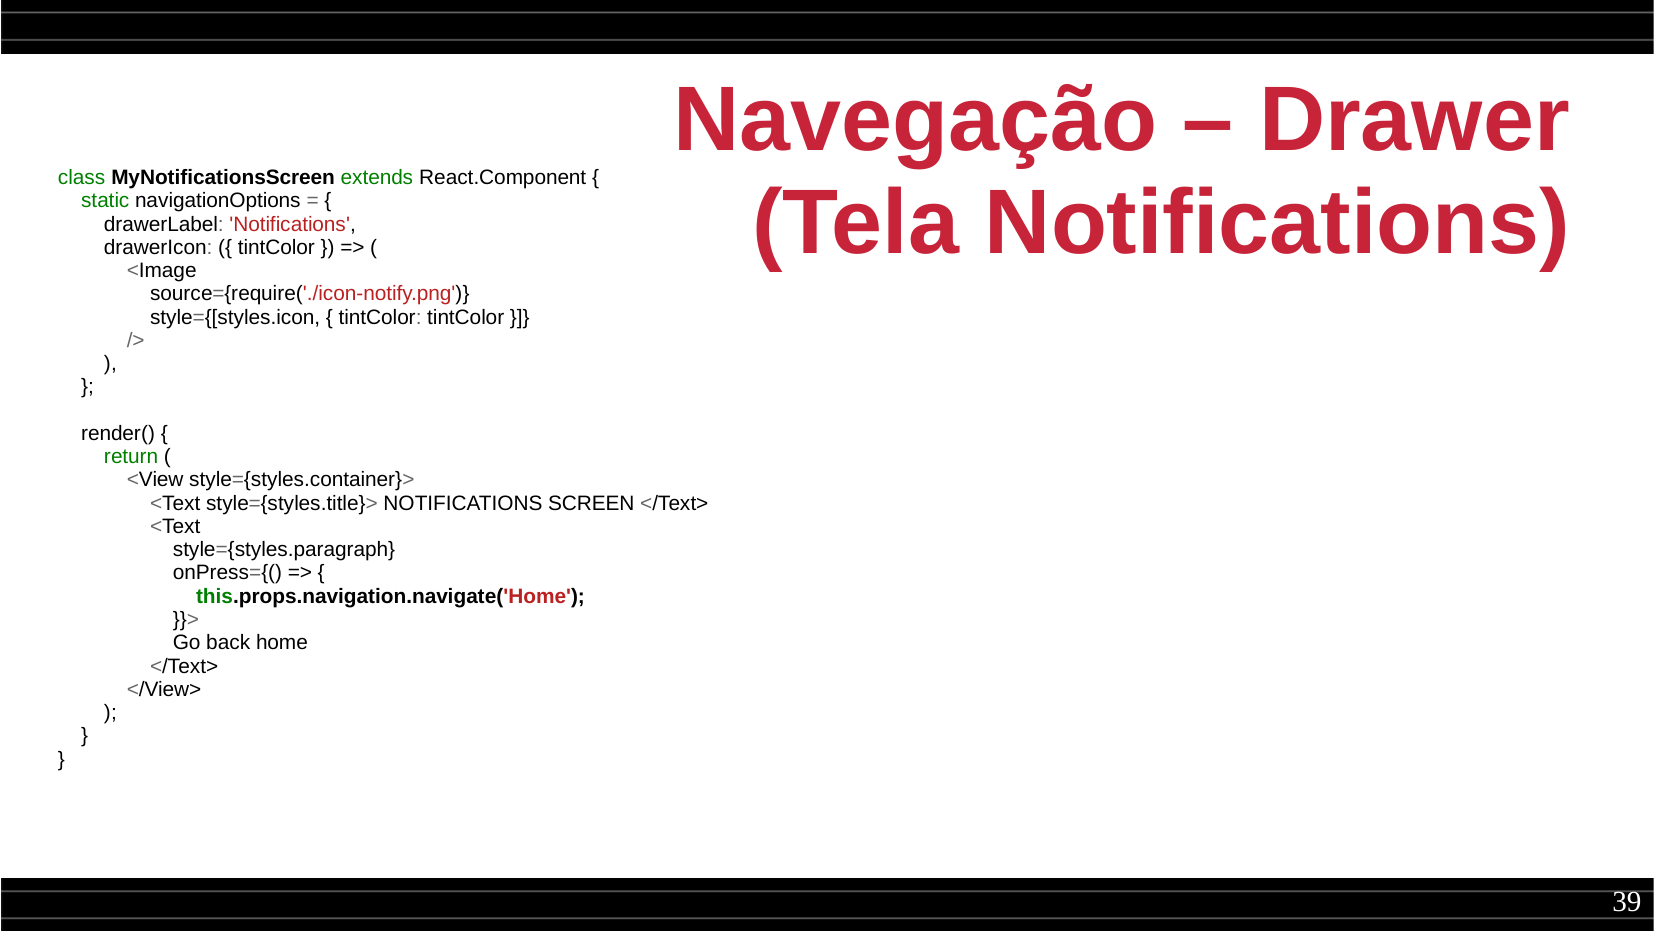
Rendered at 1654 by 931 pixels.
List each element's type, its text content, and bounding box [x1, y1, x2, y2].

text_box class MyNotificationsScreen extends React.Component { static navigationOptions = { drawerLabel: 'Notifications', drawerIcon: ({ tintColor }) => ( <Image source={require('./icon-notify.png')} style={[styles.icon, { tintColor: tintColor }]} /> ), }; render() { return ( <View style={styles.container}> <Text style={styles.title}> NOTIFICATIONS SCREEN </Text> <Text style={styles.paragraph} onPress={() => { this.props.navigation.navigate('Home'); }}> Go back home </Text> </View> ); } } [43, 146, 752, 790]
picture [1, 878, 1654, 931]
picture [1, 0, 1654, 54]
title Navegação – Drawer (Tela Notifications) [82, 67, 1571, 273]
